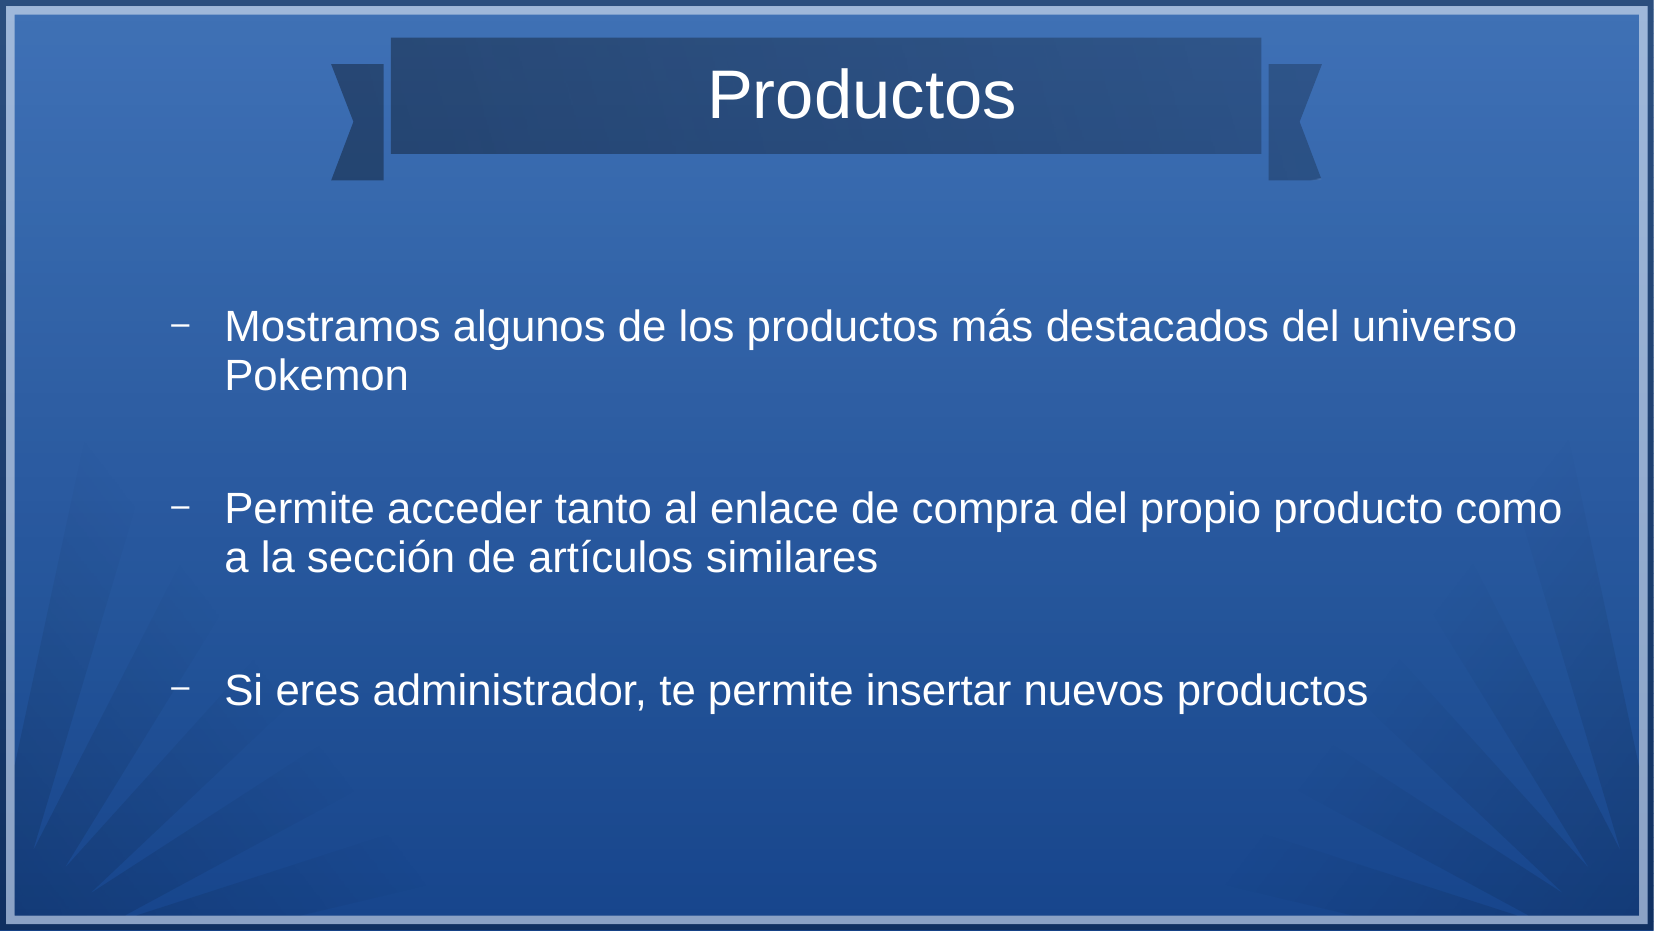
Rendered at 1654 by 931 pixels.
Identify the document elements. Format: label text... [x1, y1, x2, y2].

title Productos [389, 35, 1264, 154]
list Mostramos algunos de los productos más destacados del universo Pokemon Permite acceder tanto al enlace de compra del propio producto como a la sección de artículos similares Si eres administrador, te permite insertar nuevos productos [82, 224, 1571, 848]
